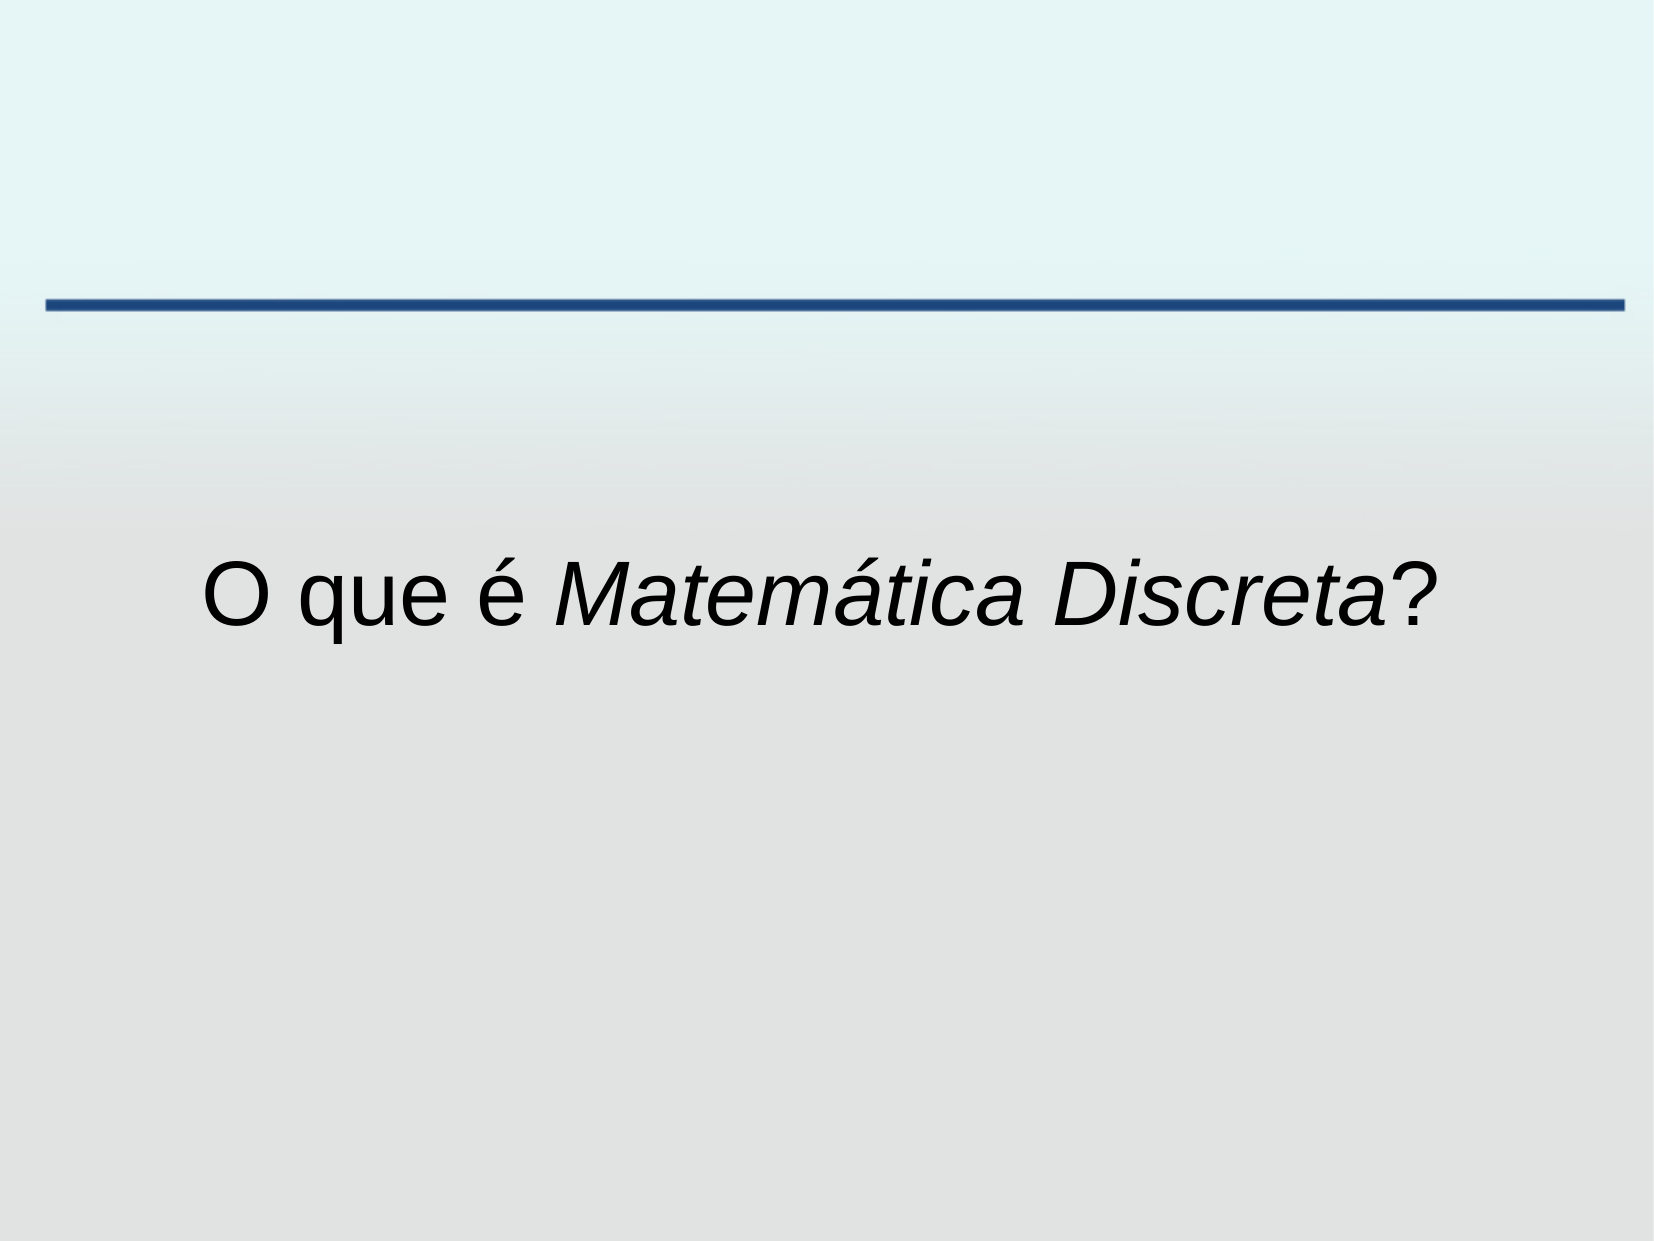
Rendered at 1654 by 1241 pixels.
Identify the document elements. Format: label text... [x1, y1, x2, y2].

title O que é Matemática Discreta? [77, 500, 1565, 693]
picture [0, 0, 1654, 1241]
